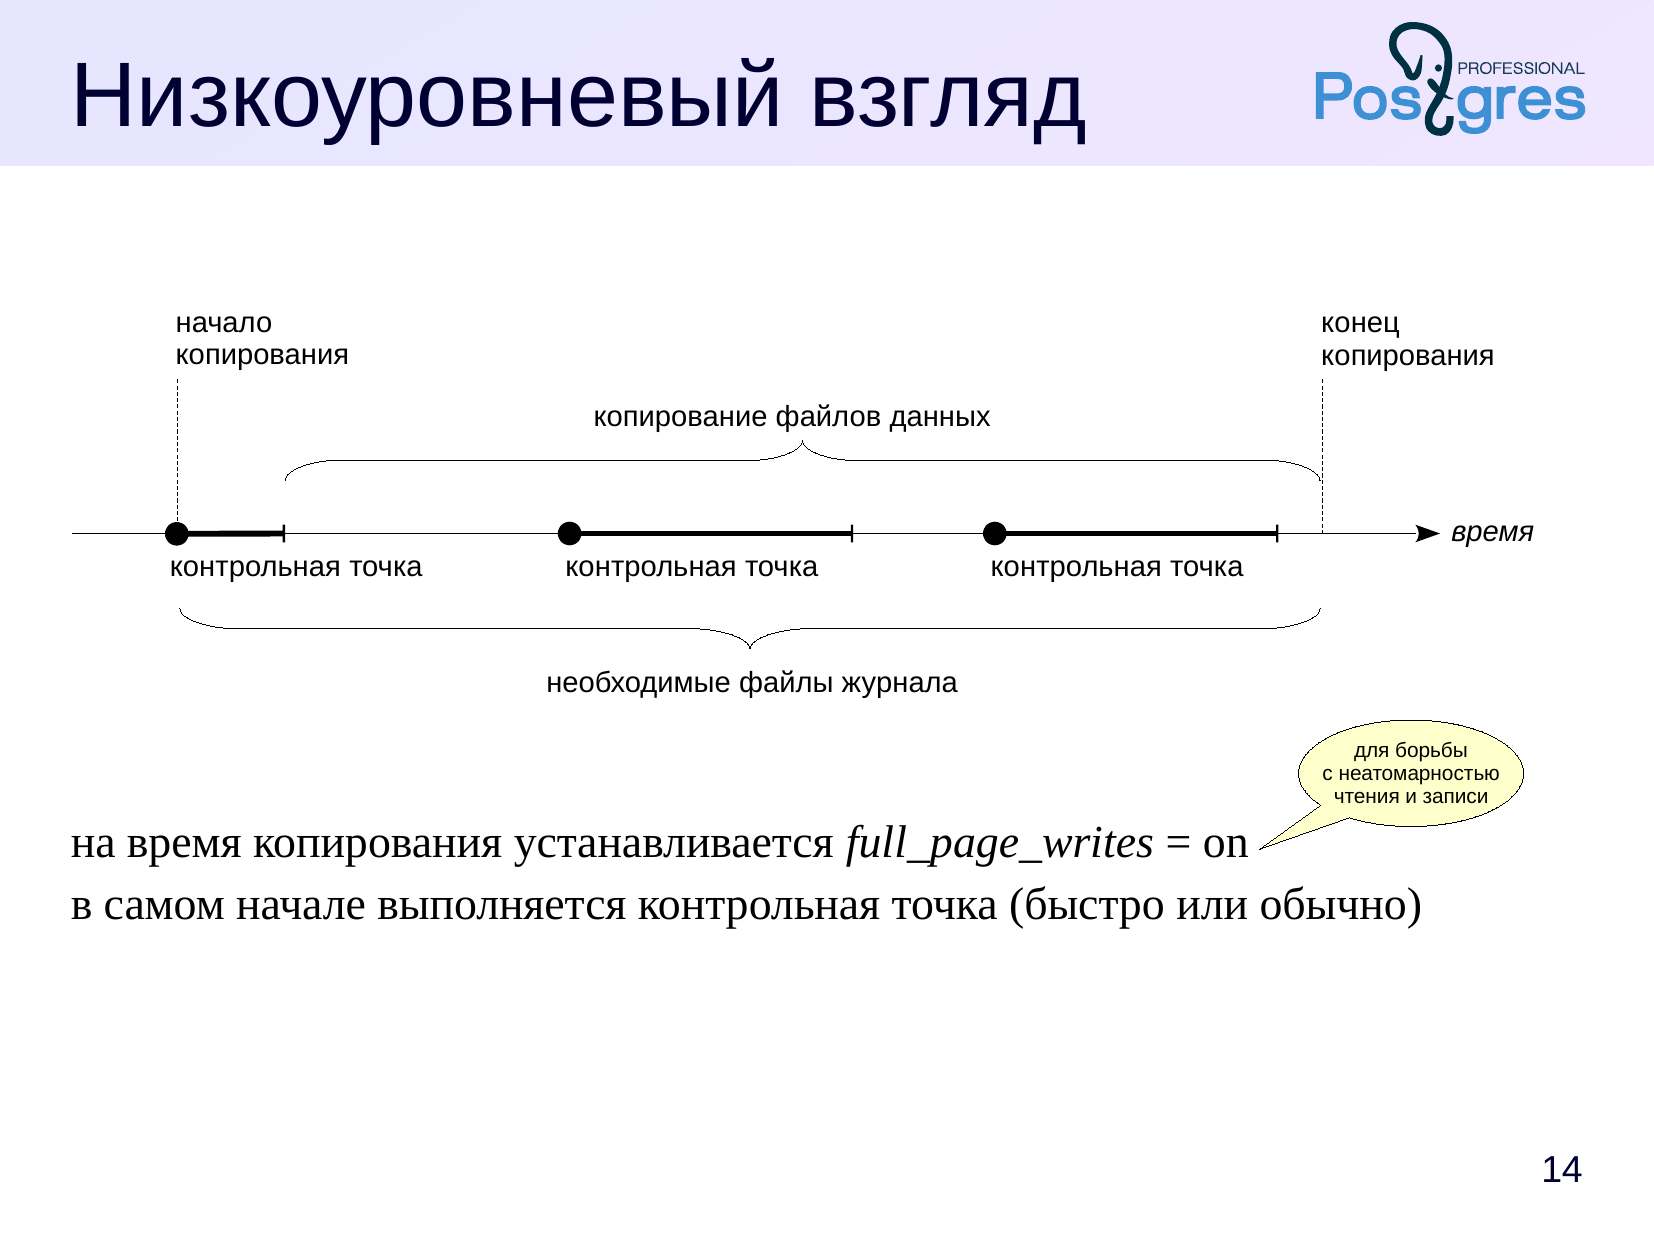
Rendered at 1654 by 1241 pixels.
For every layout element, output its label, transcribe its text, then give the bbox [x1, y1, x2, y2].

list на время копирования устанавливается full_page_writes = on в самом начале выполняется контрольная точка (быстро или обычно) [70, 283, 1583, 1141]
text_box контрольная точка [975, 542, 1259, 603]
text_box контрольная точка [155, 542, 438, 604]
text_box необходимые файлы журнала [531, 658, 974, 719]
title Низкоуровневый взгляд [70, 43, 1241, 147]
text_box для борьбы с неатомарностью чтения и записи [1259, 720, 1524, 850]
text_box копирование файлов данных [578, 392, 1021, 453]
text_box время [1436, 507, 1550, 560]
text_box конец копирования [1306, 298, 1510, 379]
text_box контрольная точка [550, 542, 834, 603]
text_box начало копирования [160, 298, 365, 379]
